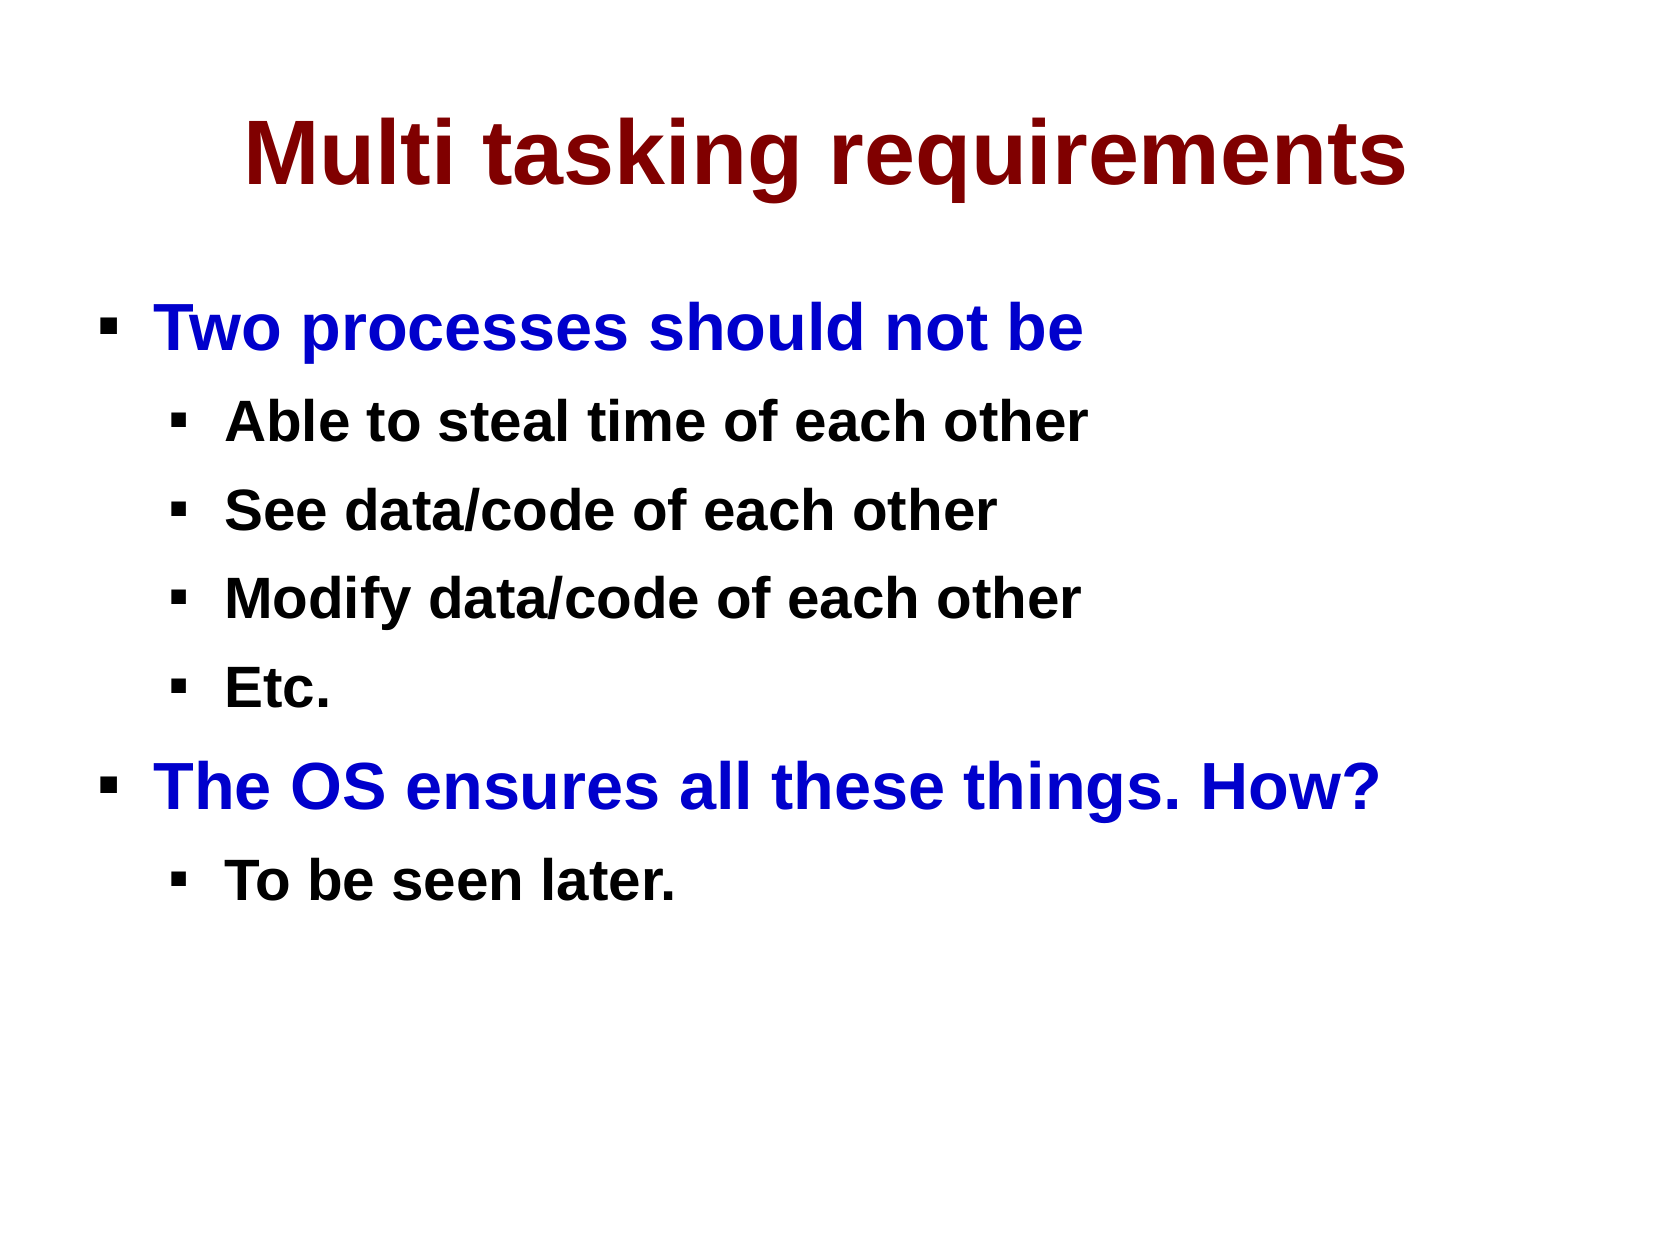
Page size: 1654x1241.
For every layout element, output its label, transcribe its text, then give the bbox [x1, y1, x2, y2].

title Multi tasking requirements [82, 49, 1571, 257]
list Two processes should not be Able to steal time of each other See data/code of each other Modify data/code of each other Etc. The OS ensures all these things. How? To be seen later. [82, 290, 1571, 1010]
